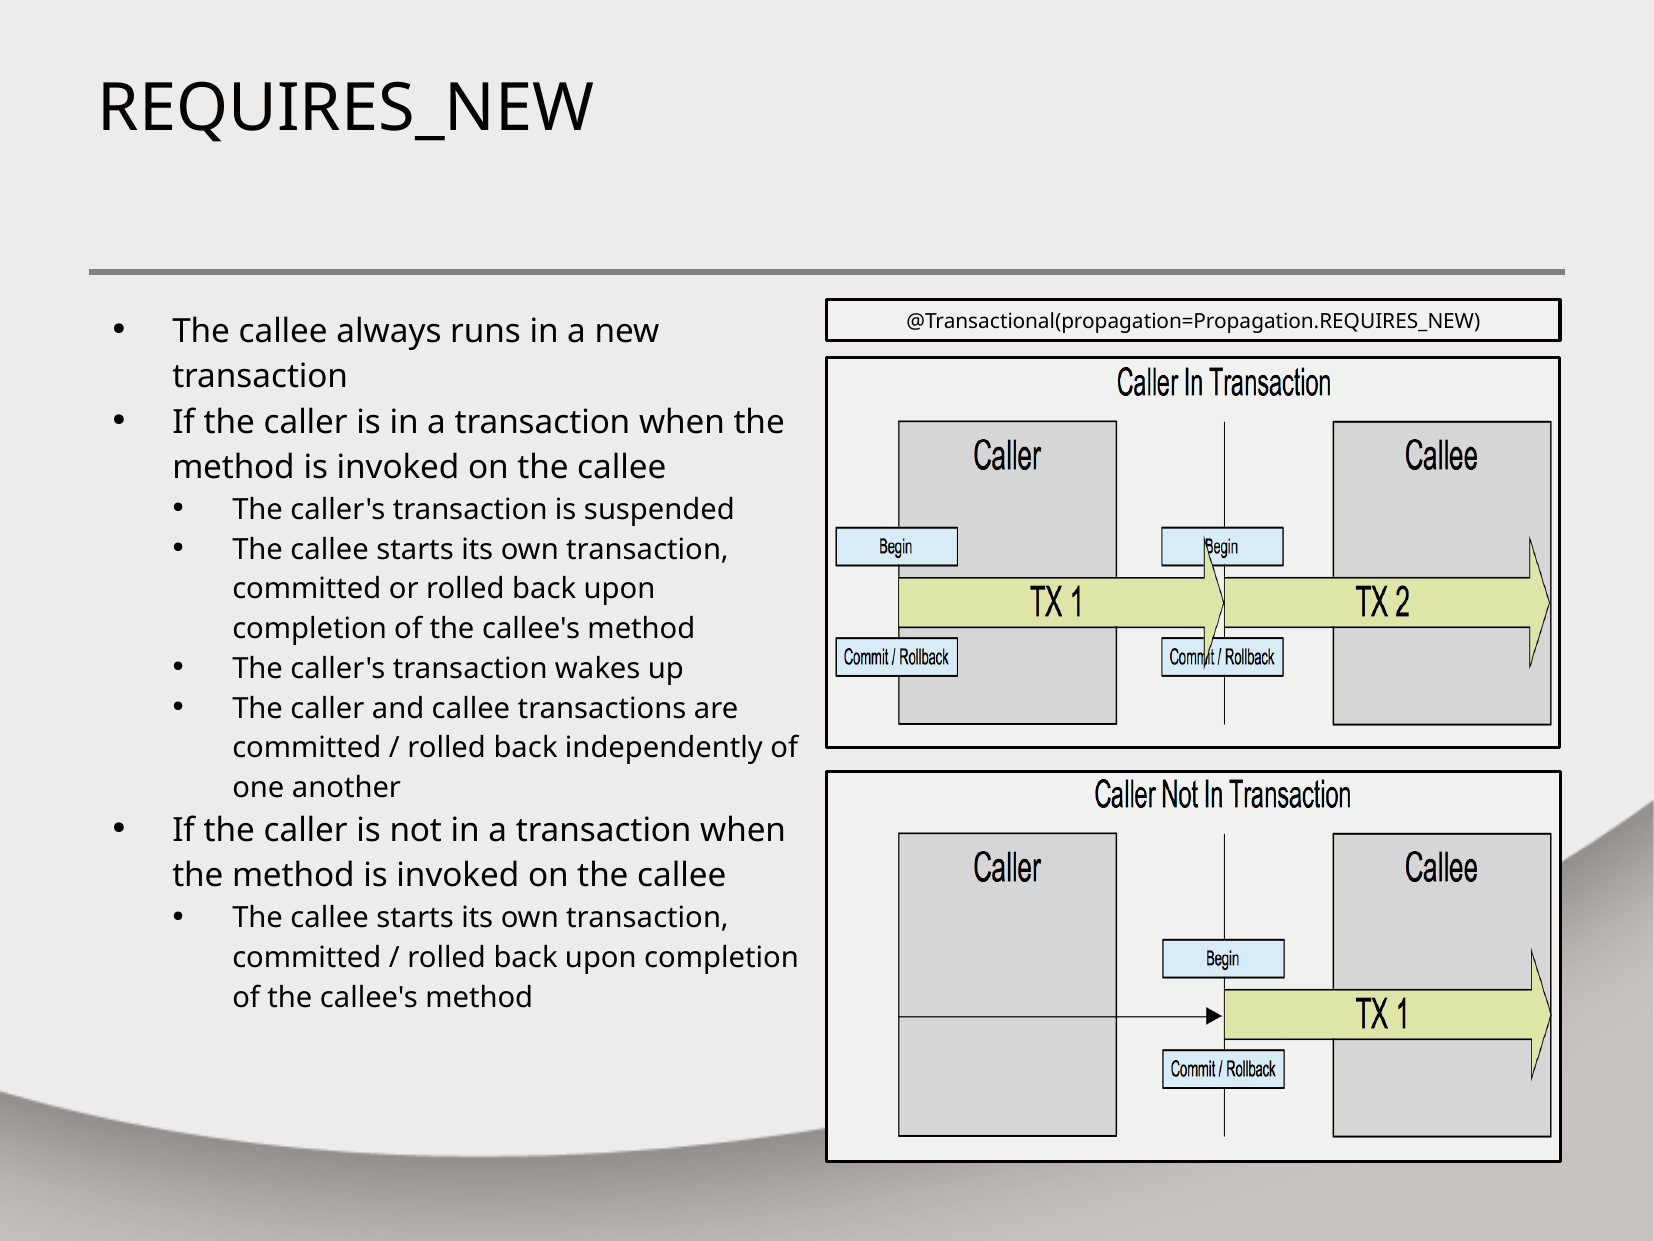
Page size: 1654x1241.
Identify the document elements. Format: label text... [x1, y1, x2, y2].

text_box The callee always runs in a new transaction If the caller is in a transaction when the method is invoked on the callee The caller's transaction is suspended The callee starts its own transaction, committed or rolled back upon completion of the callee's method The caller's transaction wakes up The caller and callee transactions are committed / rolled back independently of one another If the caller is not in a transaction when the method is invoked on the callee The callee starts its own transaction, committed / rolled back upon completion of the callee's method [97, 299, 827, 1163]
text_box @Transactional(propagation=Propagation.REQUIRES_NEW) [826, 299, 1561, 341]
picture [0, 0, 1654, 1241]
title REQUIRES_NEW [97, 75, 1561, 226]
